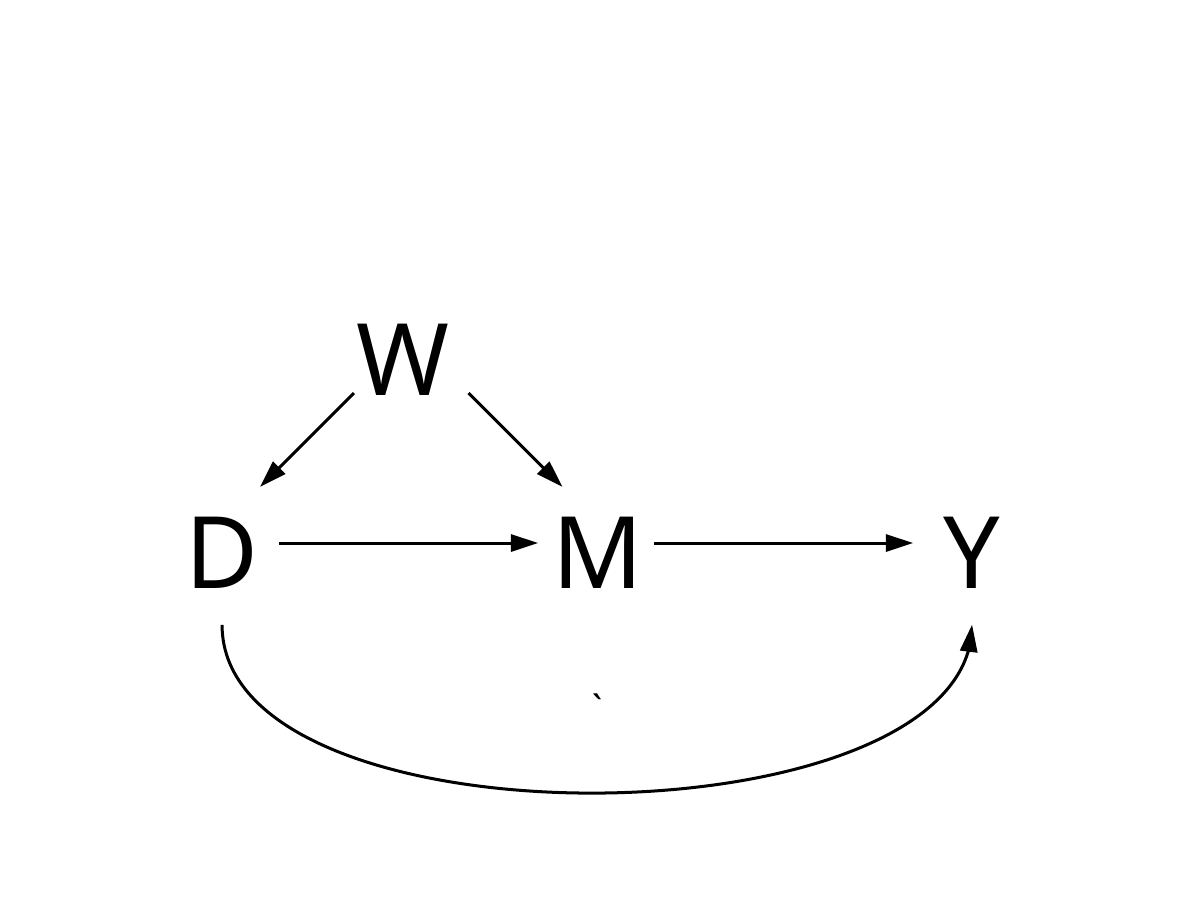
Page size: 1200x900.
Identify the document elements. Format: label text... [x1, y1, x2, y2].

text_box Y [912, 473, 1032, 607]
text_box M [537, 473, 657, 607]
text_box W [342, 280, 461, 413]
text_box D [162, 473, 282, 607]
